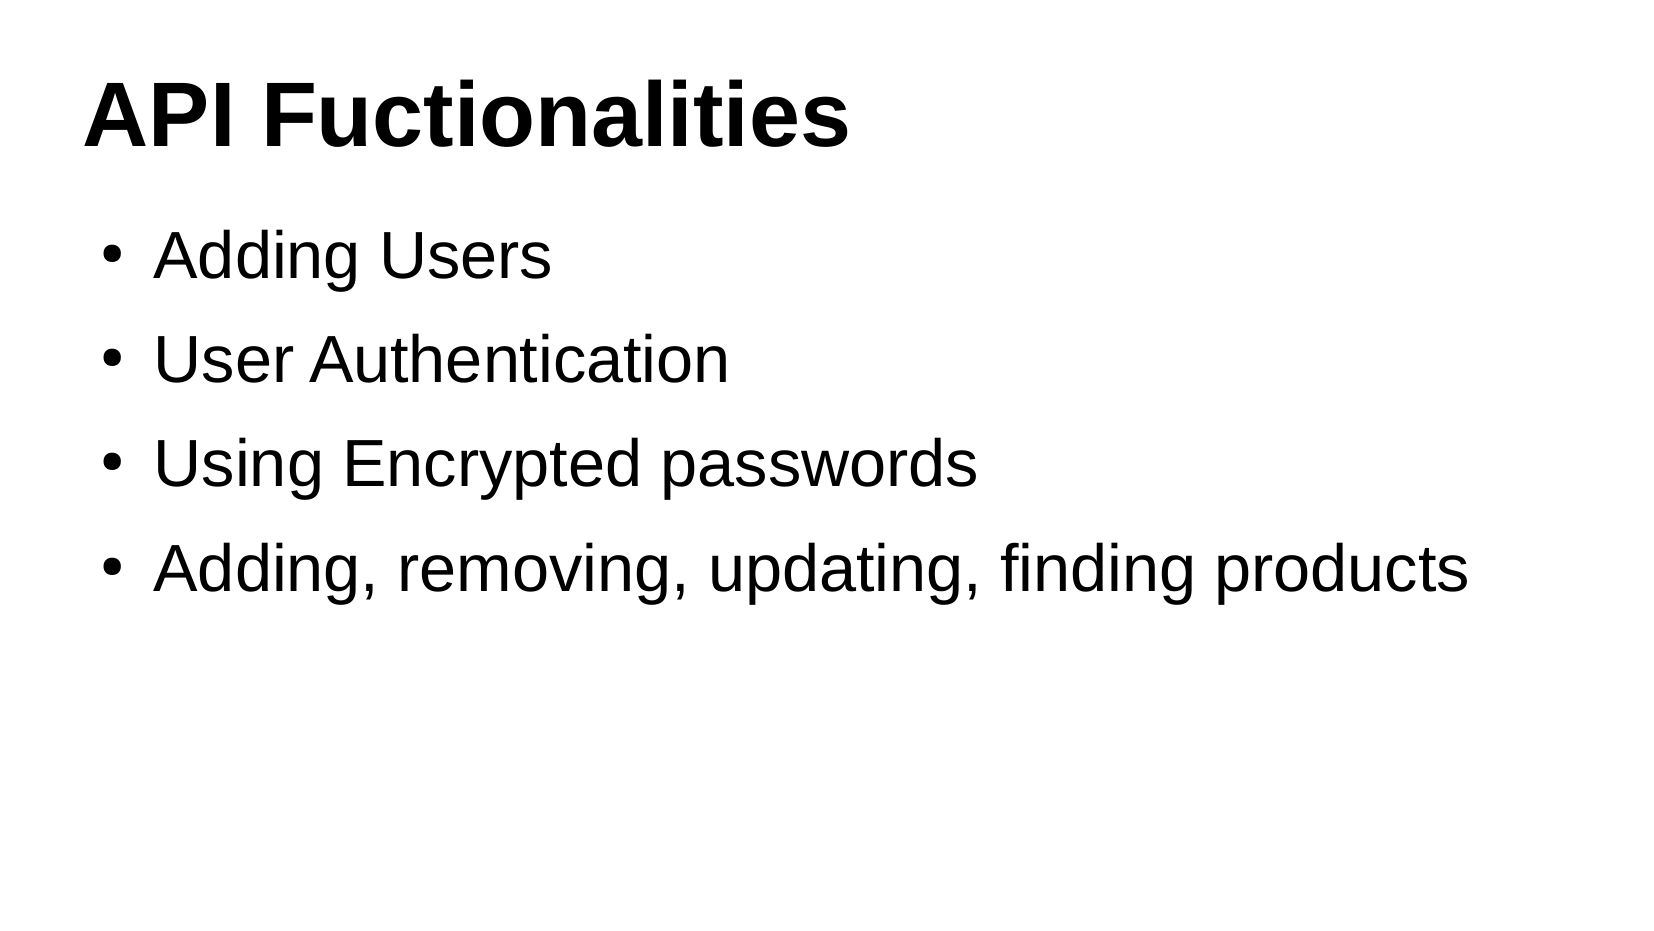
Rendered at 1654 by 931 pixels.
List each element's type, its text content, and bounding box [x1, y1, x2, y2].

title API Fuctionalities [82, 37, 1571, 193]
list Adding Users User Authentication Using Encrypted passwords Adding, removing, updating, finding products [82, 217, 1571, 758]
